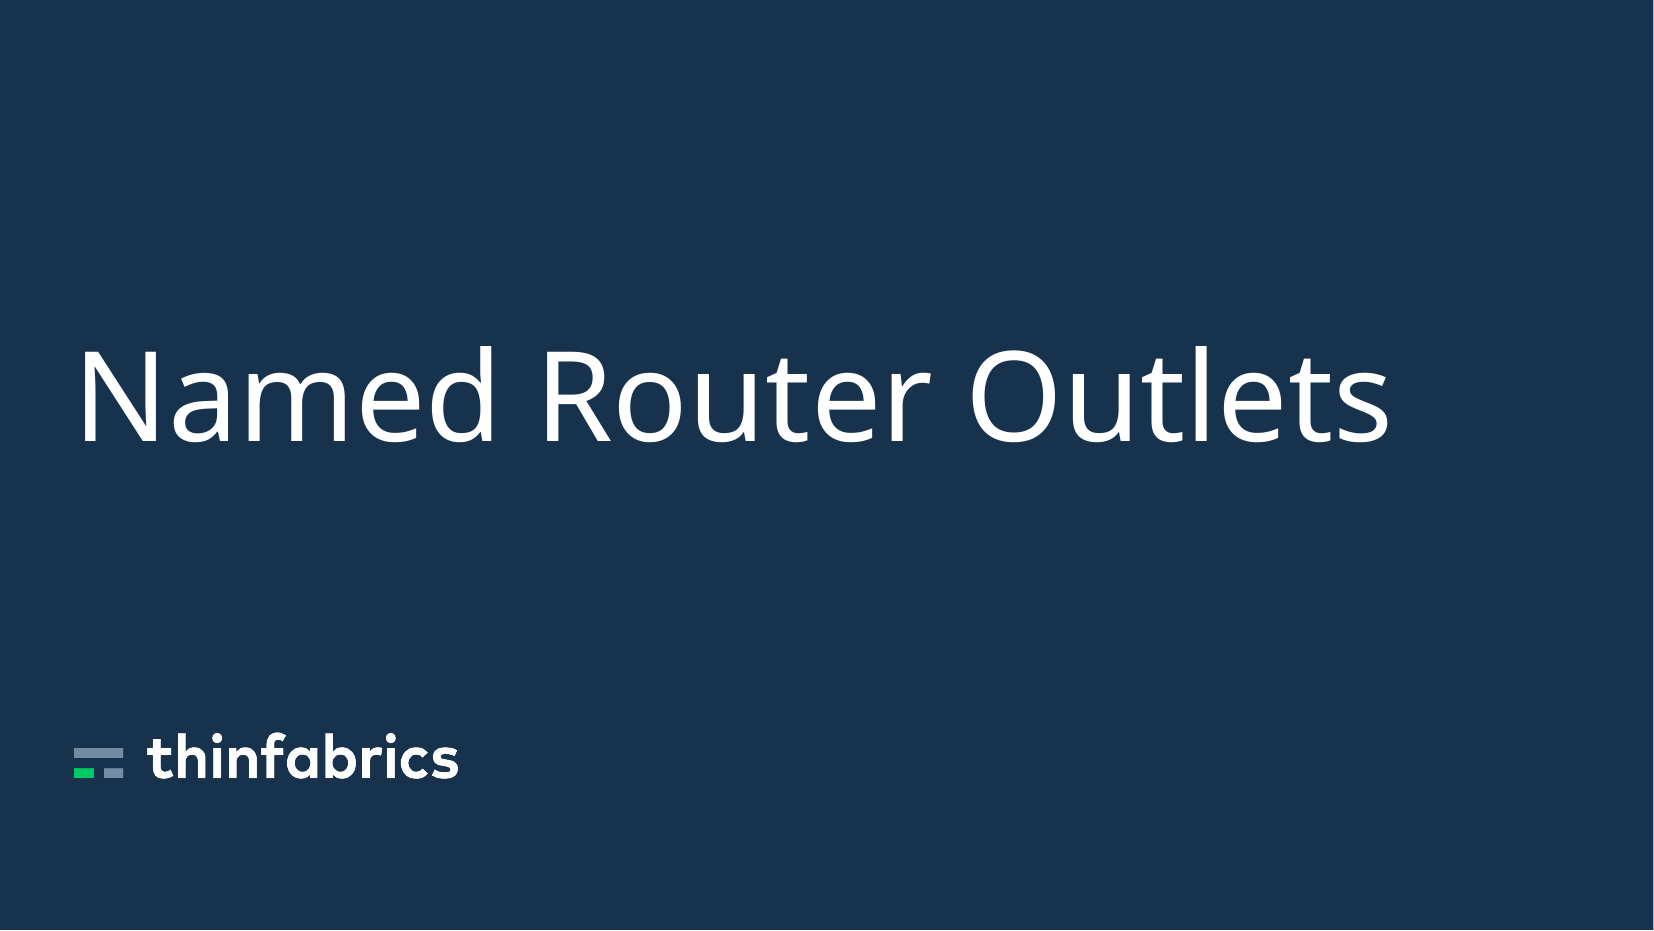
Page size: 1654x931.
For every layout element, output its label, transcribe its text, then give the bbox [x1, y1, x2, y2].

title Named Router Outlets [58, 0, 1654, 476]
picture [74, 732, 458, 779]
